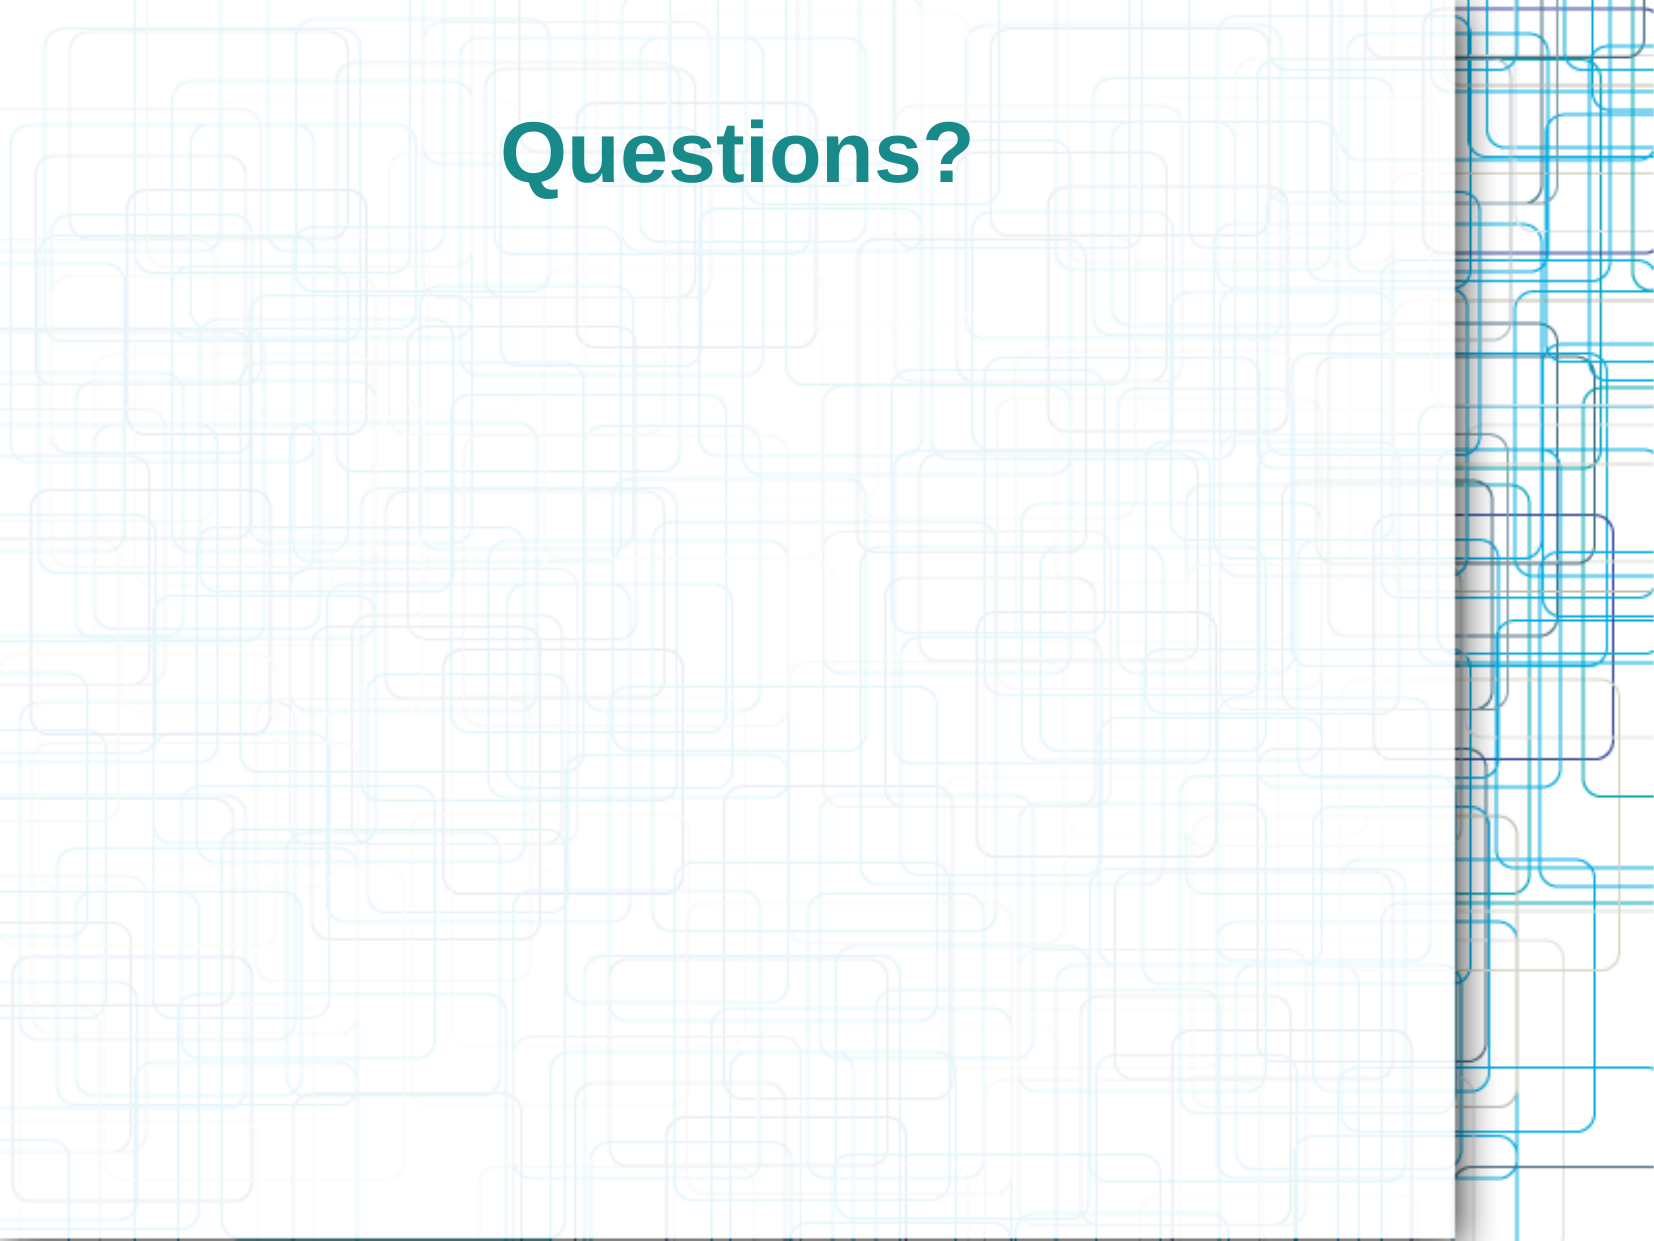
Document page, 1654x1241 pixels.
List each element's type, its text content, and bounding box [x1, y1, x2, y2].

title Questions? [59, 49, 1418, 257]
picture [0, 0, 1654, 1241]
